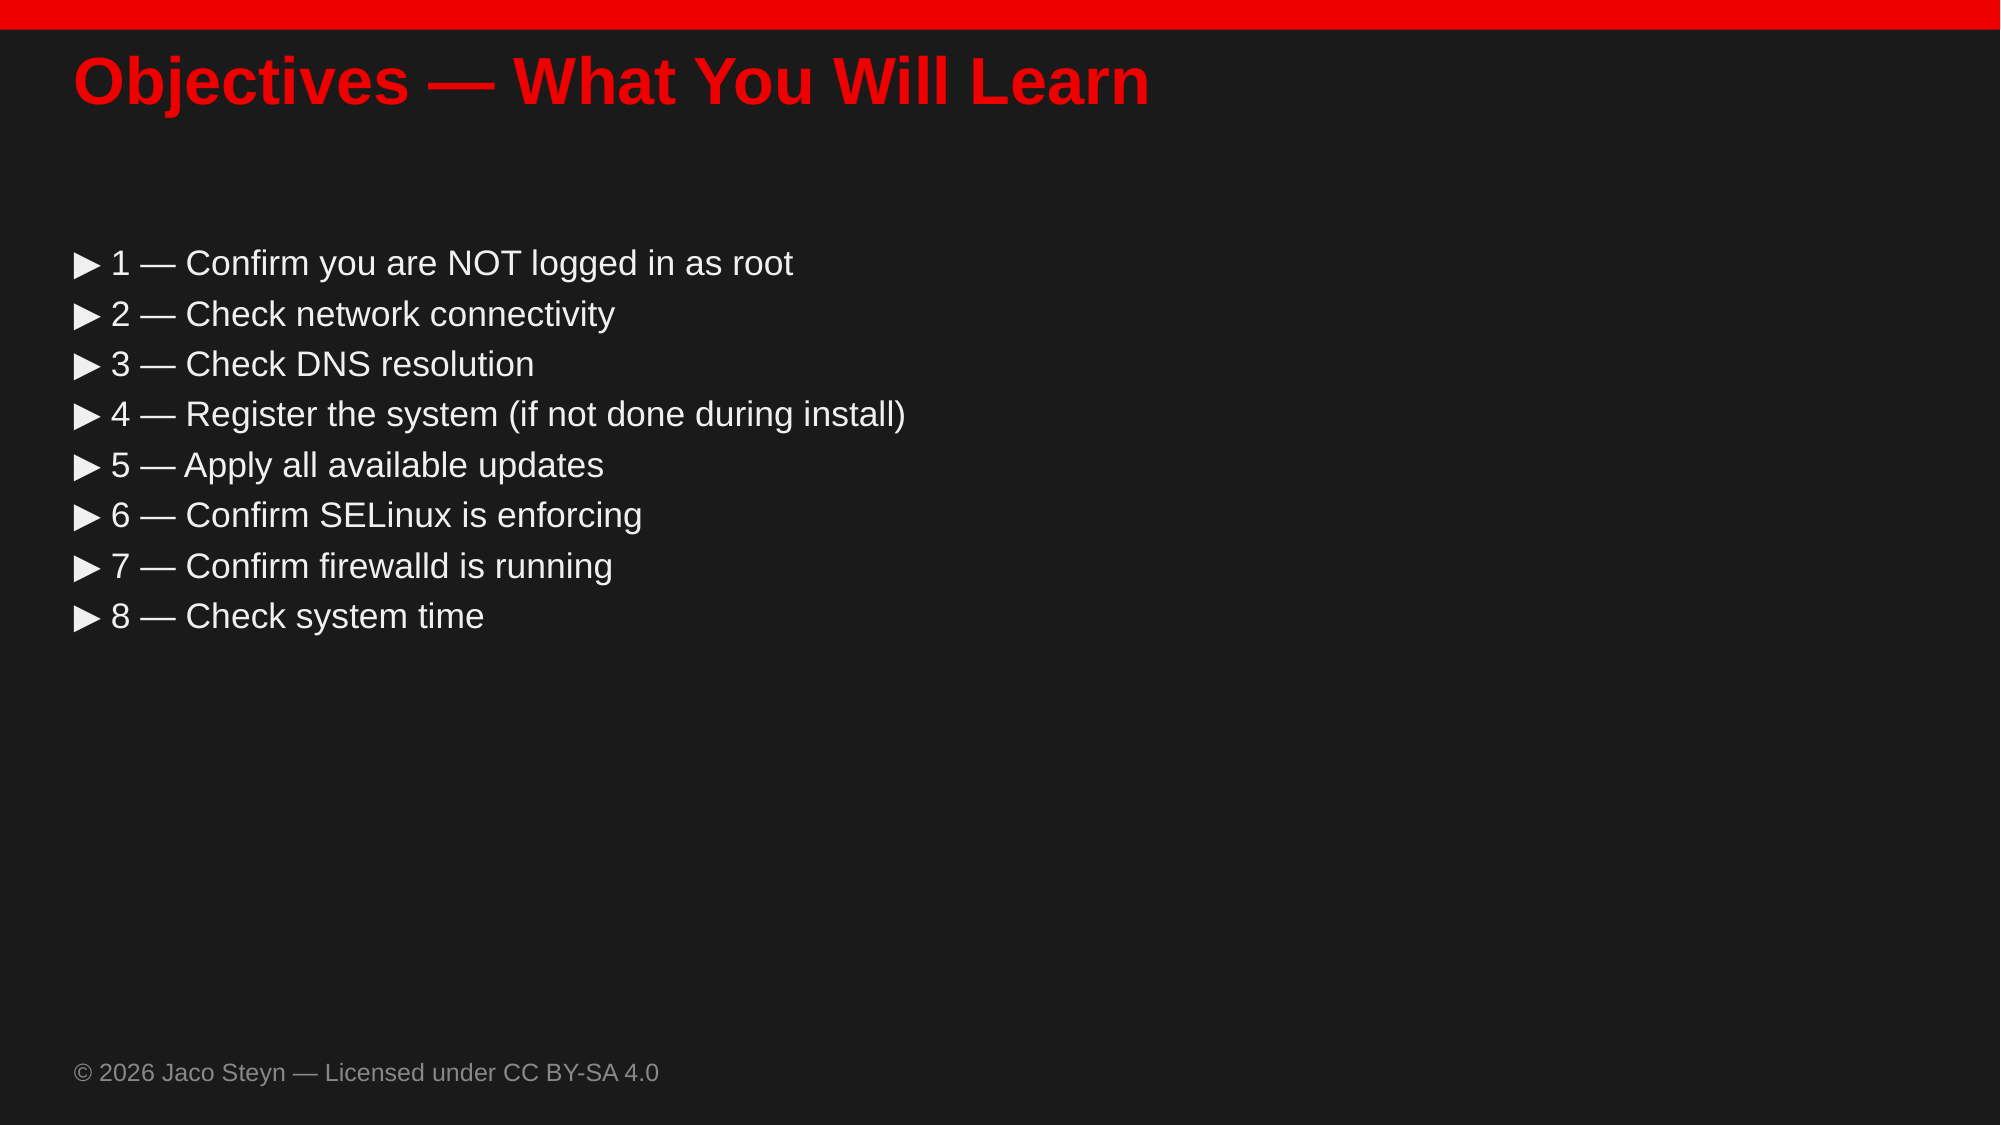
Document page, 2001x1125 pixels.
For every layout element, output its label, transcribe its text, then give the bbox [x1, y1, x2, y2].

text_box Objectives — What You Will Learn [59, 36, 1942, 208]
text_box © 2026 Jaco Steyn — Licensed under CC BY-SA 4.0 [59, 1051, 1942, 1093]
text_box [0, 0, 2001, 30]
text_box ▶ 1 — Confirm you are NOT logged in as root ▶ 2 — Check network connectivity ▶ 3 — Check DNS resolution ▶ 4 — Register the system (if not done during install) ▶ 5 — Apply all available updates ▶ 6 — Confirm SELinux is enforcing ▶ 7 — Confirm firewalld is running ▶ 8 — Check system time [59, 236, 1942, 1037]
